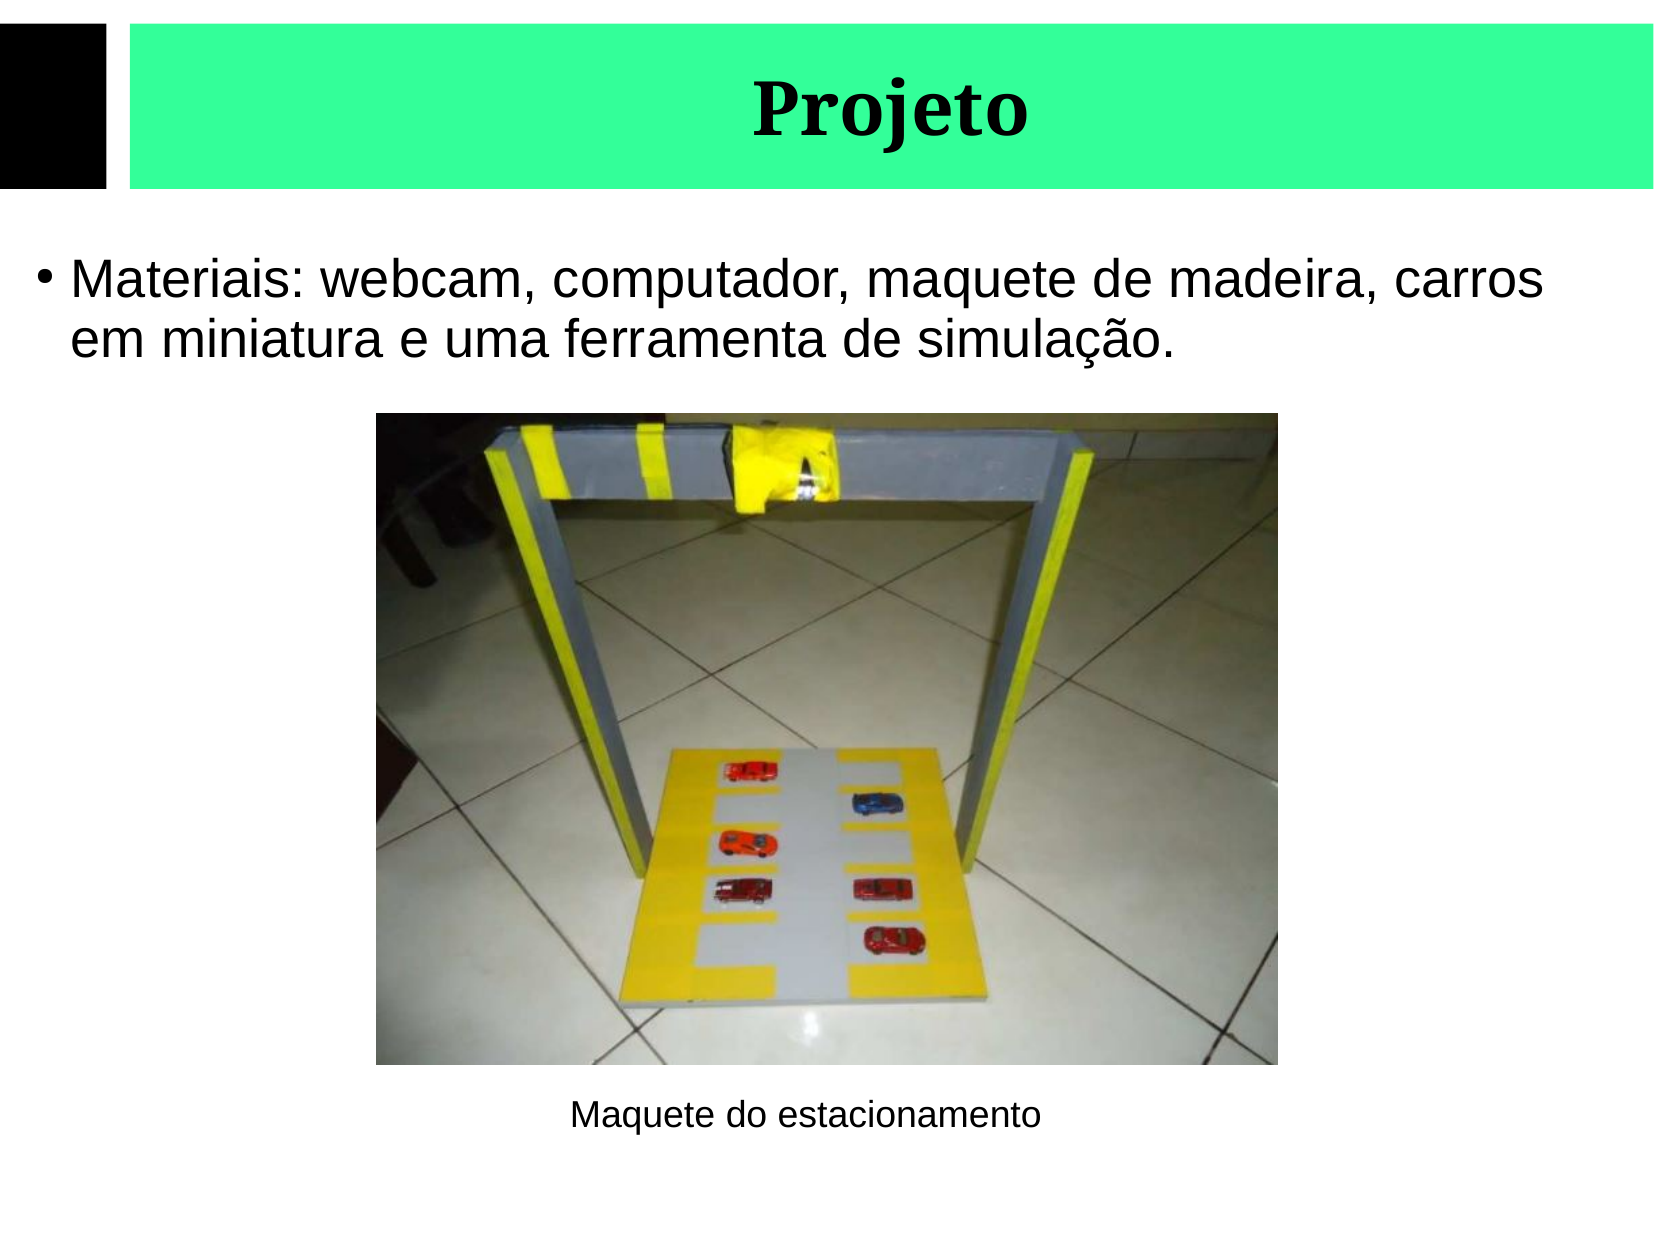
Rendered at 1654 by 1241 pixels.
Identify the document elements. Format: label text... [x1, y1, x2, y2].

picture [376, 413, 1278, 1065]
text_box Maquete do estacionamento [555, 1086, 1063, 1144]
subtitle Materiais: webcam, computador, maquete de madeira, carros em miniatura e uma ferramenta de simulação. [35, 248, 1583, 1158]
text_box Projeto [129, 23, 1654, 189]
text_box [0, 23, 107, 189]
